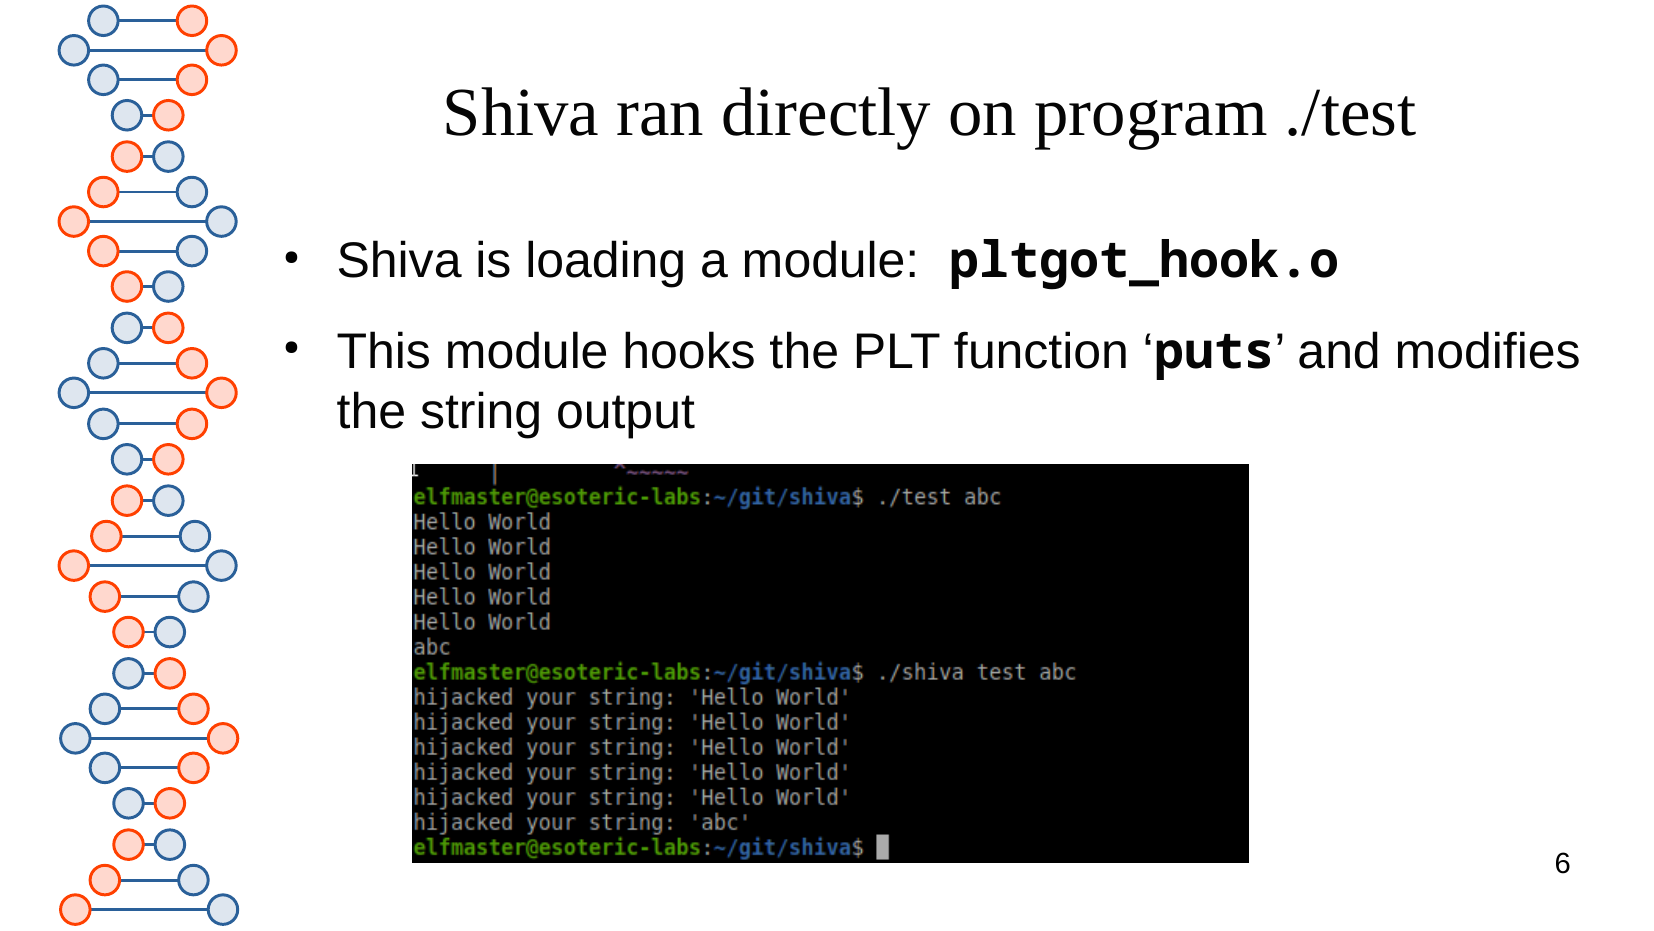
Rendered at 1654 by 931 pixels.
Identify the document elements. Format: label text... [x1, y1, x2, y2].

list Shiva is loading a module: pltgot_hook.o This module hooks the PLT function ‘puts’ and modifies the string output [265, 224, 1595, 901]
picture [412, 464, 1249, 863]
title Shiva ran directly on program ./test [265, 35, 1595, 189]
